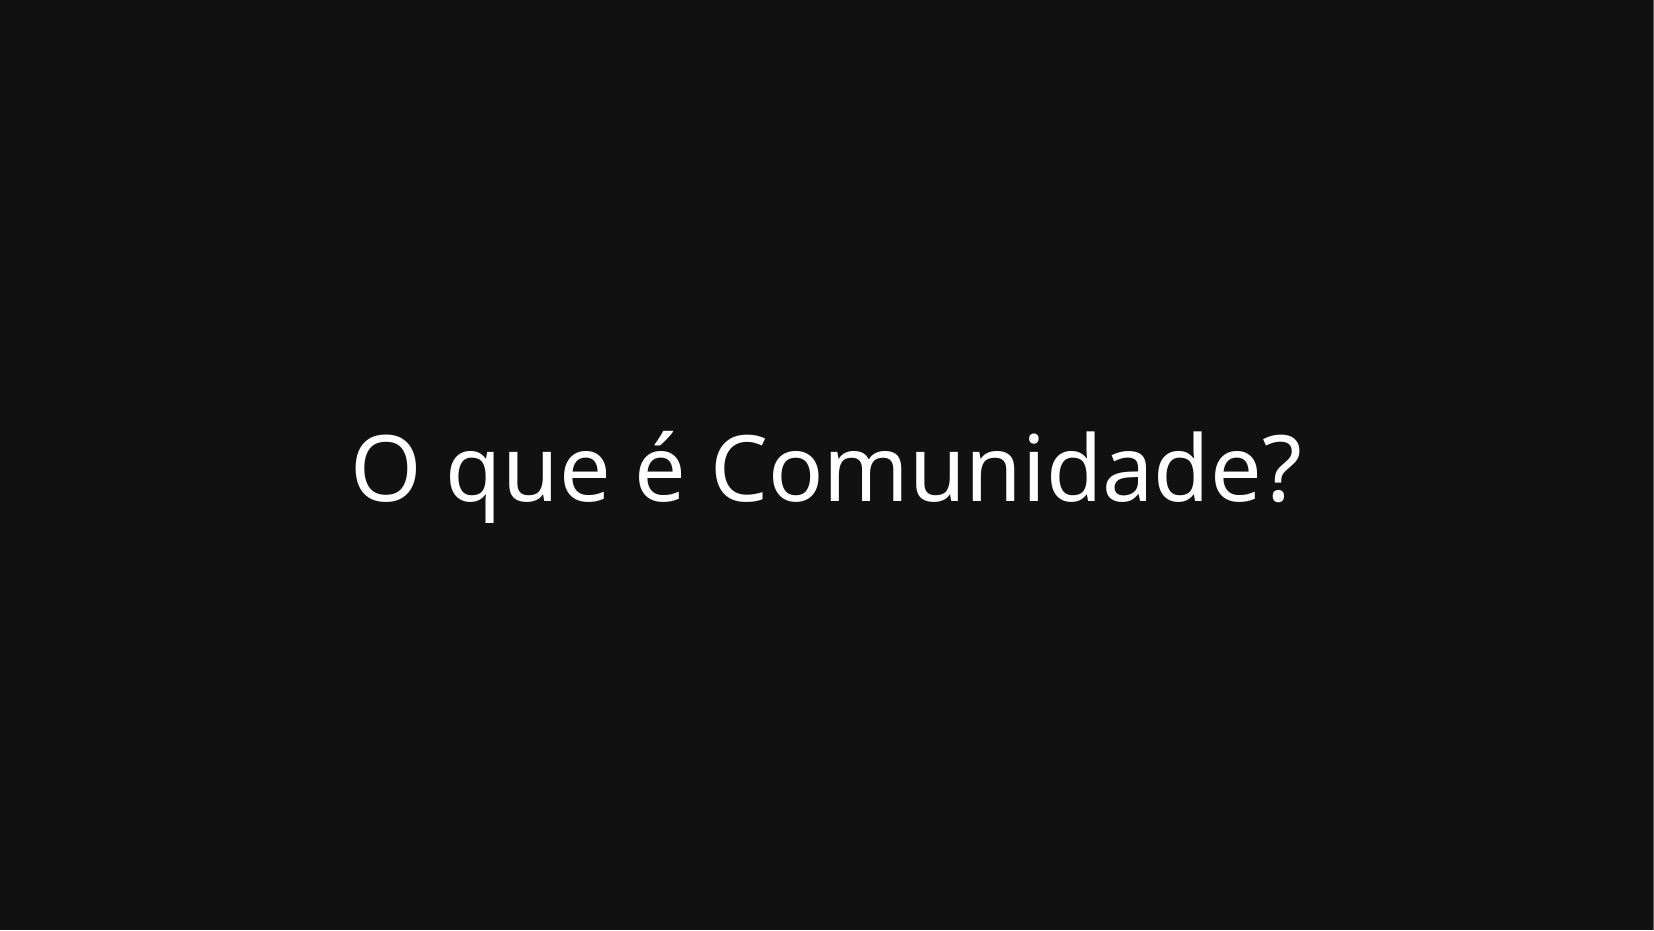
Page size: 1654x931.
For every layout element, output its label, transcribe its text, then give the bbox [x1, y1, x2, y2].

text_box O que é Comunidade? [82, 371, 1571, 559]
